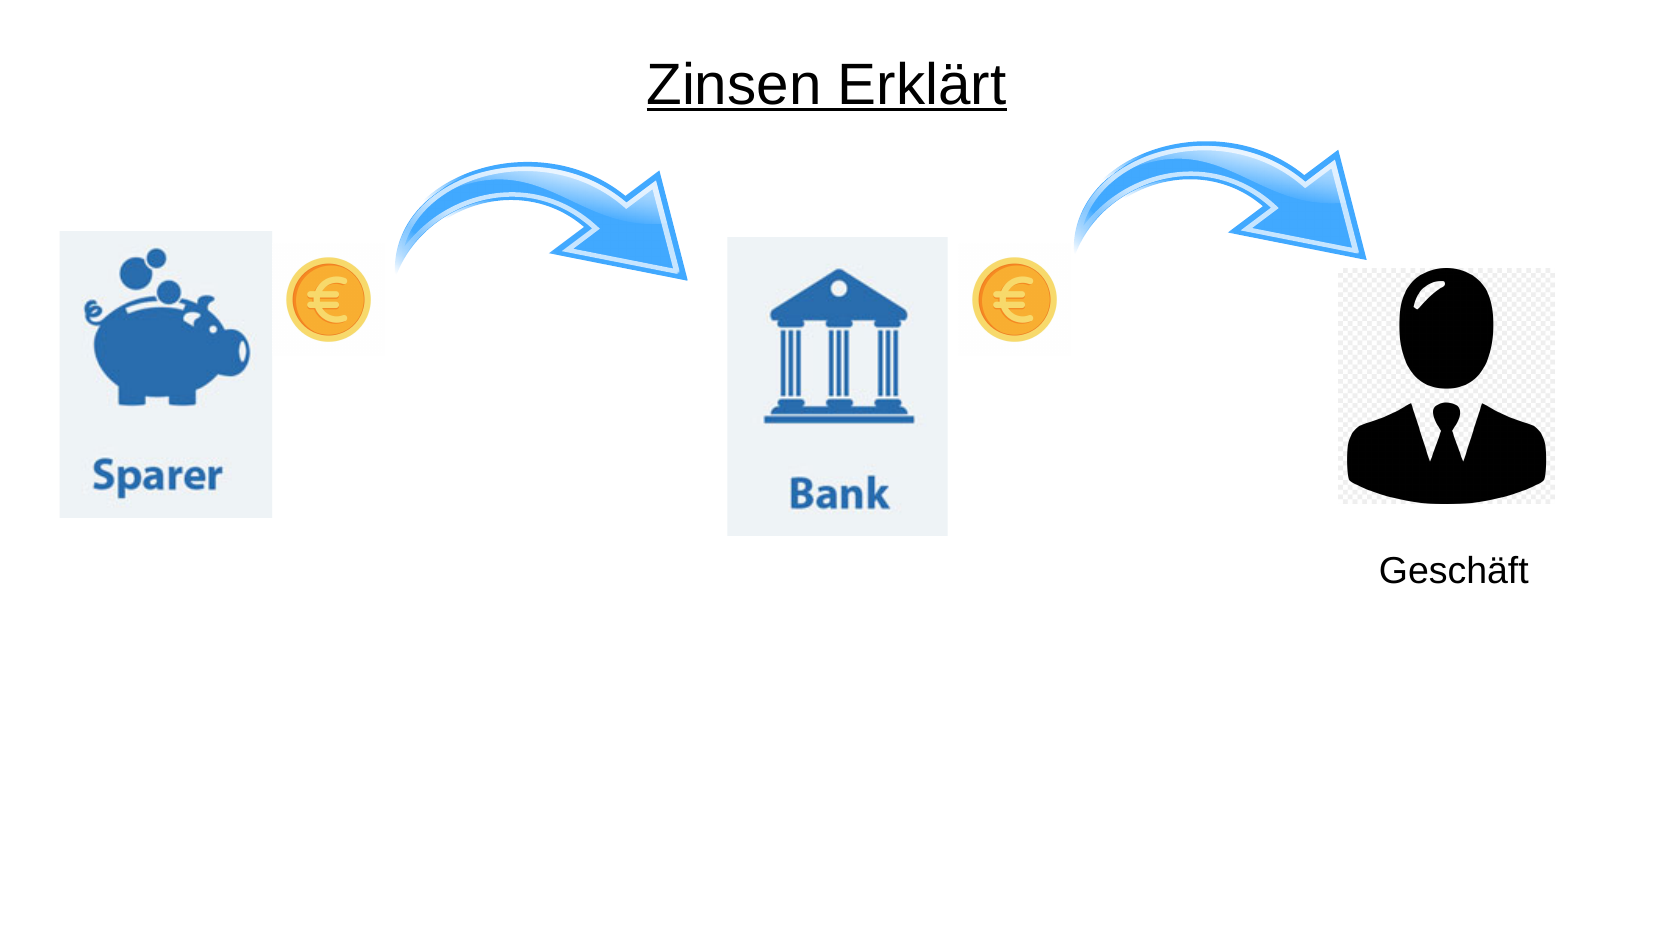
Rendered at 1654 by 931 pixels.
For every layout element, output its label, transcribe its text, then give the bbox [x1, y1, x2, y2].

picture [59, 231, 385, 518]
picture [958, 141, 1367, 356]
picture [727, 237, 948, 536]
title Zinsen Erklärt [82, 6, 1571, 162]
picture [392, 161, 688, 281]
text_box Geschäft [1283, 541, 1625, 599]
picture [1338, 268, 1555, 504]
